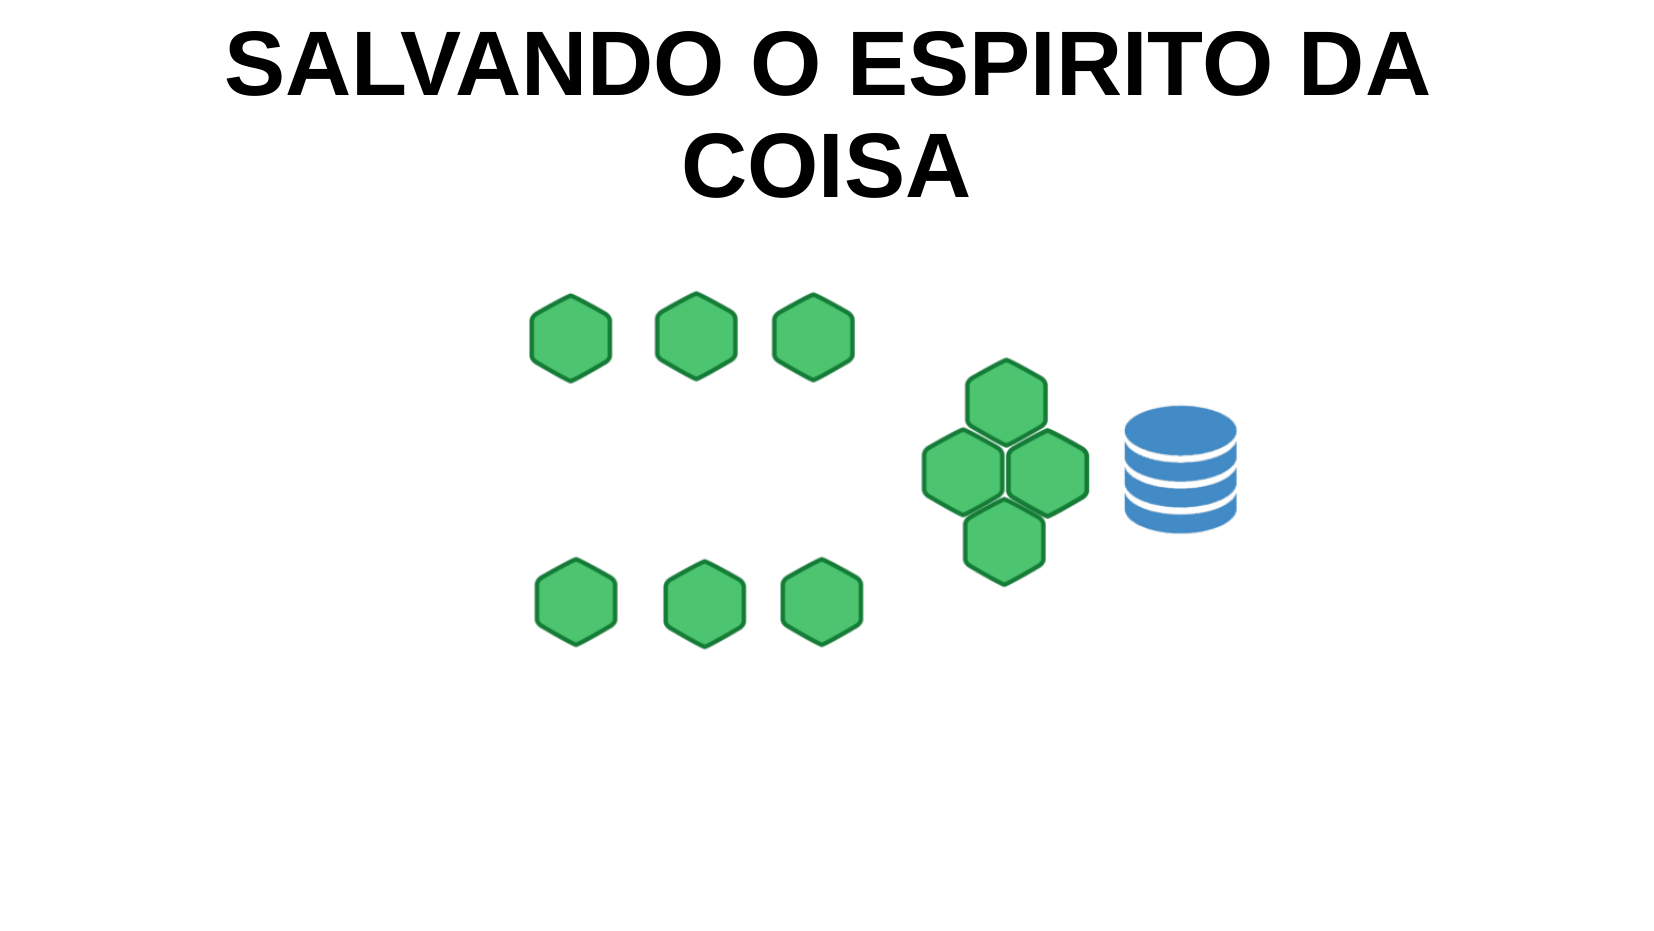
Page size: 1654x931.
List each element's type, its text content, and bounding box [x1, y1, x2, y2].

picture [394, 217, 1259, 758]
title SALVANDO O ESPIRITO DA COISA [82, 12, 1571, 218]
